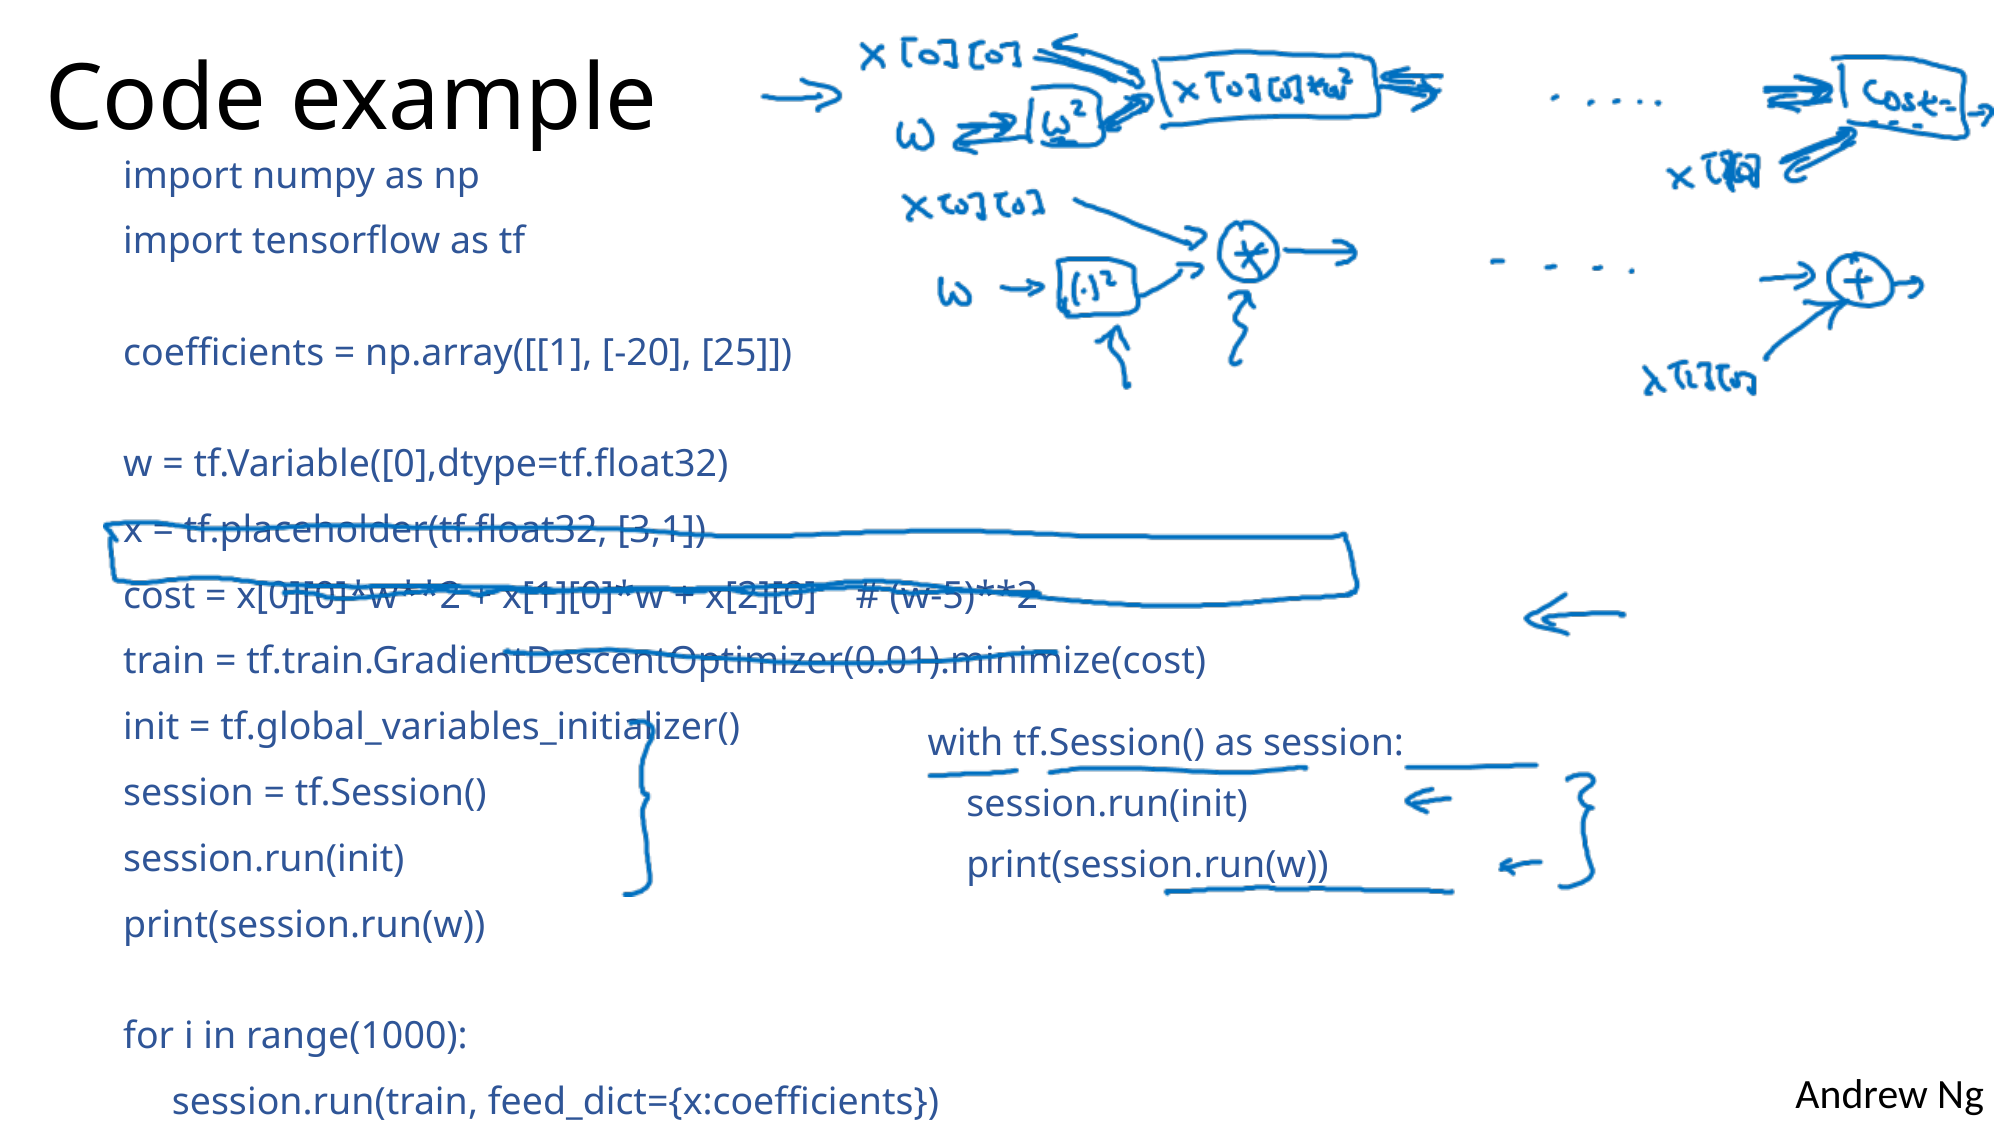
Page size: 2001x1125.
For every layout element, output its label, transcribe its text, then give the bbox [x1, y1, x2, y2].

picture [103, 33, 1994, 897]
list import numpy as np import tensorflow as tf coefficients = np.array([[1], [-20], [25]]) w = tf.Variable([0],dtype=tf.float32) x = tf.placeholder(tf.float32, [3,1]) cost = x[0][0]*w**2 + x[1][0]*w + x[2][0] # (w-5)**2 train = tf.train.GradientDescentOptimizer(0.01).minimize(cost) init = tf.global_variables_initializer() session = tf.Session() session.run(init) print(session.run(w)) for i in range(1000): session.run(train, feed_dict={x:coefficients}) print(session.run(w)) [108, 897, 1834, 945]
title Code example [30, 29, 1755, 248]
